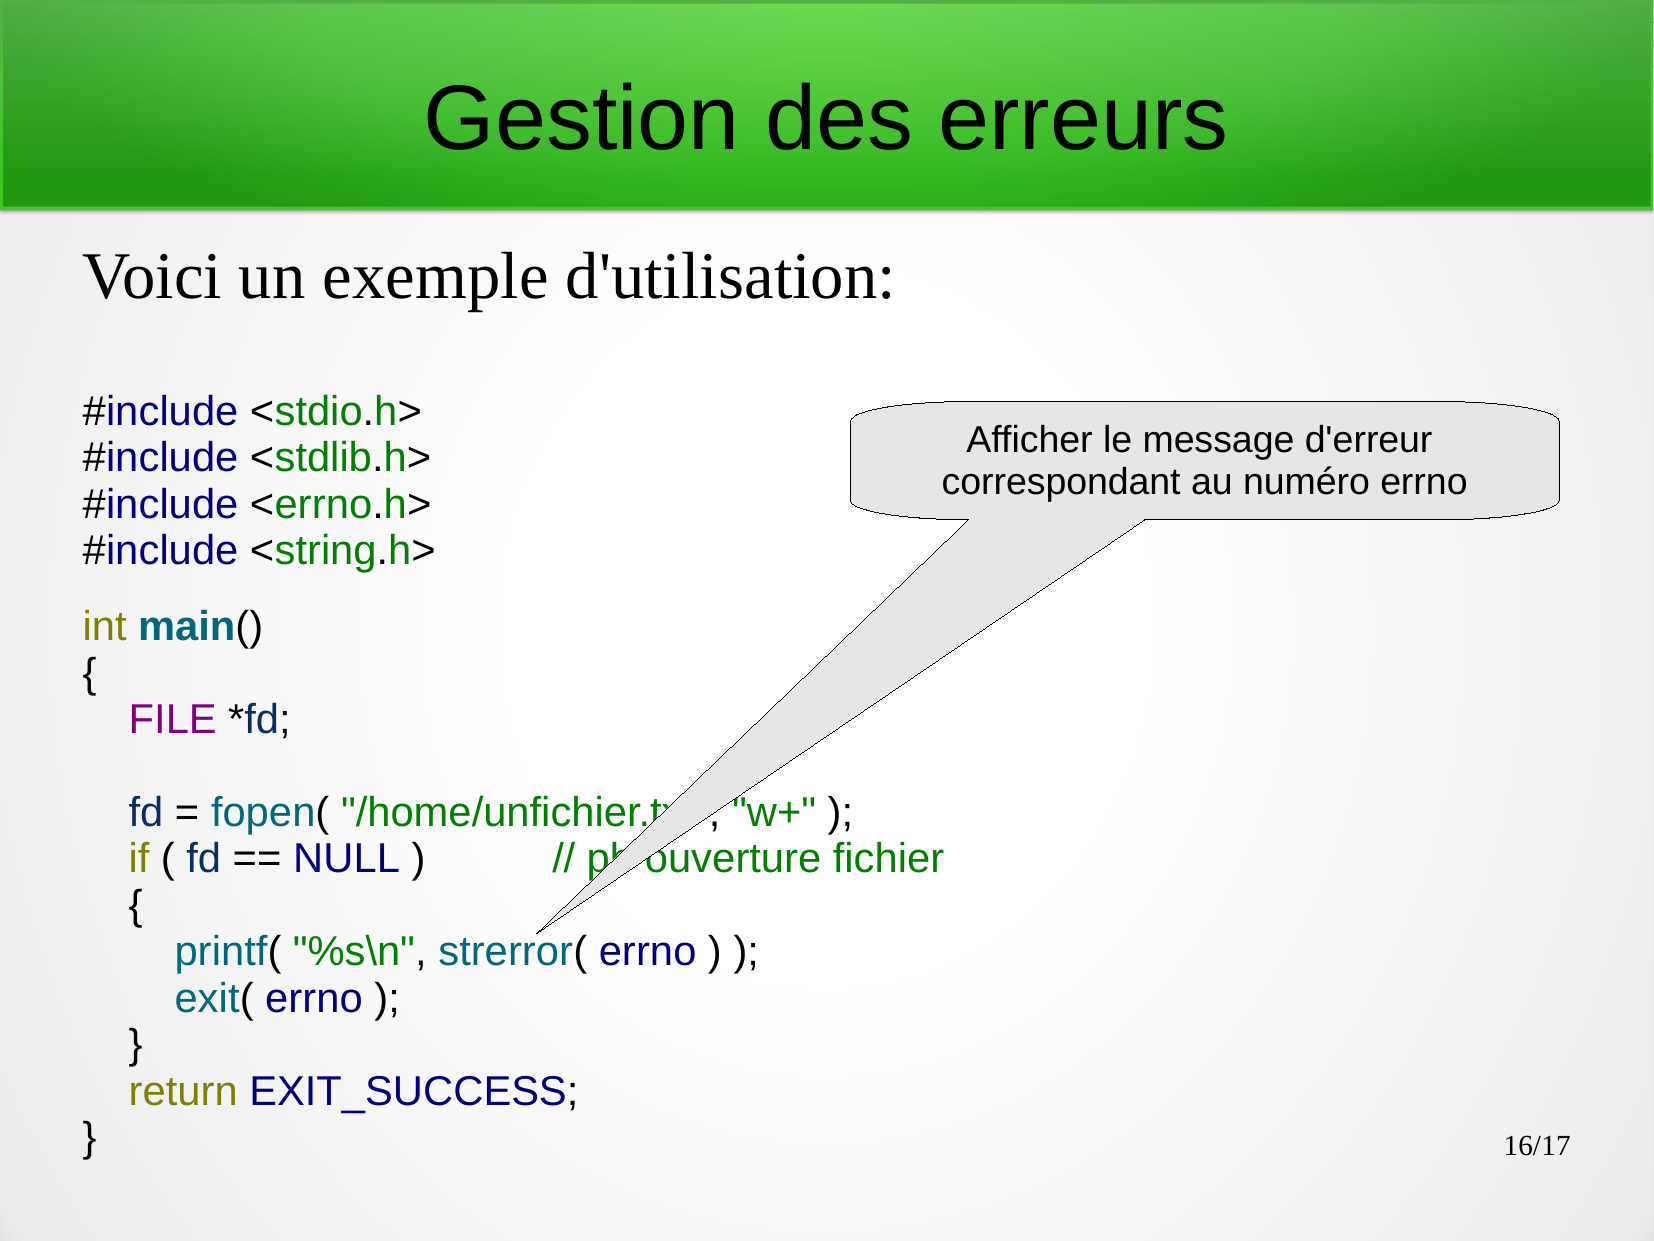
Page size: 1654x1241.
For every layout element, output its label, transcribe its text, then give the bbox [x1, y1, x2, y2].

subtitle Voici un exemple d'utilisation: #include <stdio.h> #include <stdlib.h> #include <errno.h> #include <string.h> int main() { FILE *fd; fd = fopen( "/home/unfichier.txt", "w+" ); if ( fd == NULL ) // pb ouverture fichier { printf( "%s\n", strerror( errno ) ); exit( errno ); } return EXIT_SUCCESS; } [82, 238, 1571, 1161]
title Gestion des erreurs [82, 47, 1571, 189]
text_box Afficher le message d'erreur correspondant au numéro errno [536, 401, 1560, 934]
